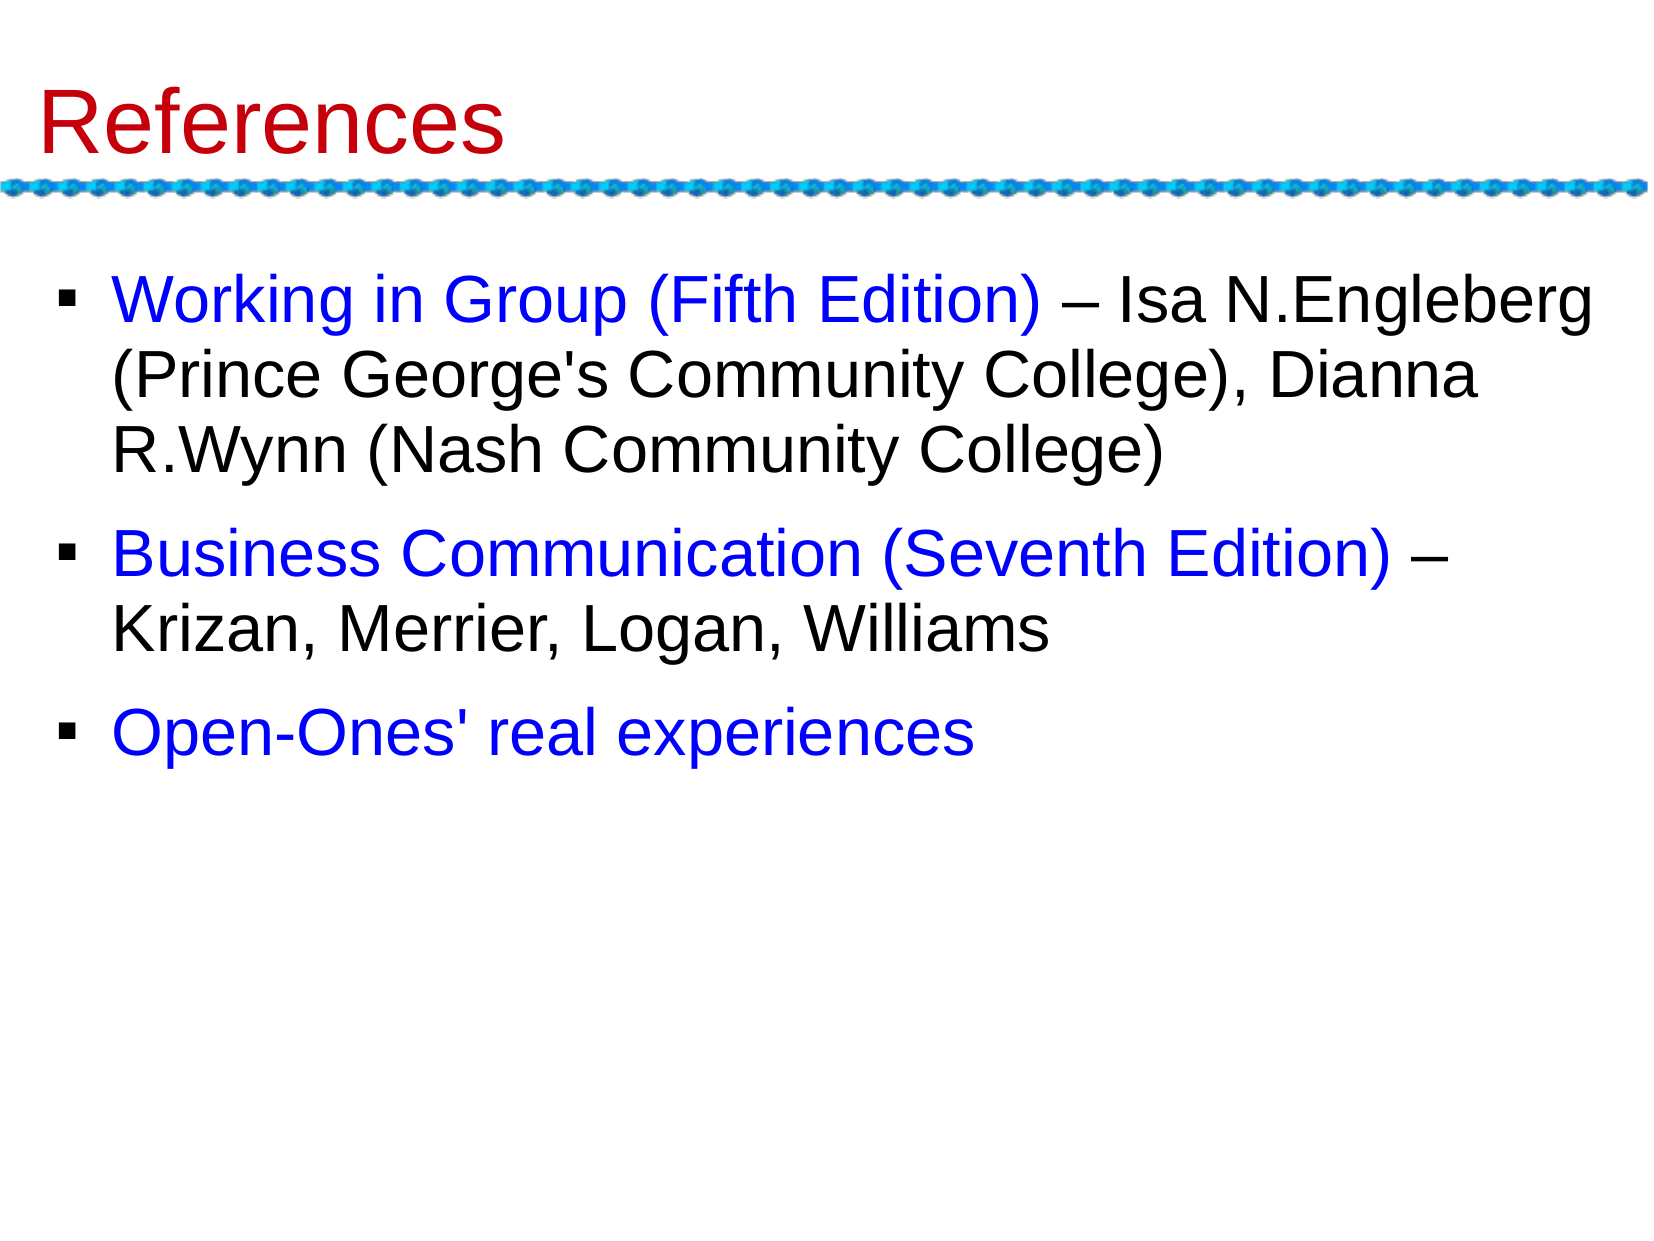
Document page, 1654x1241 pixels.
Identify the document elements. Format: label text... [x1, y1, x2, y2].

list Working in Group (Fifth Edition) – Isa N.Engleberg (Prince George's Community College), Dianna R.Wynn (Nash Community College) Business Communication (Seventh Edition) – Krizan, Merrier, Logan, Williams Open-Ones' real experiences [41, 262, 1654, 1163]
title References [37, 37, 1651, 208]
picture [0, 178, 37, 199]
